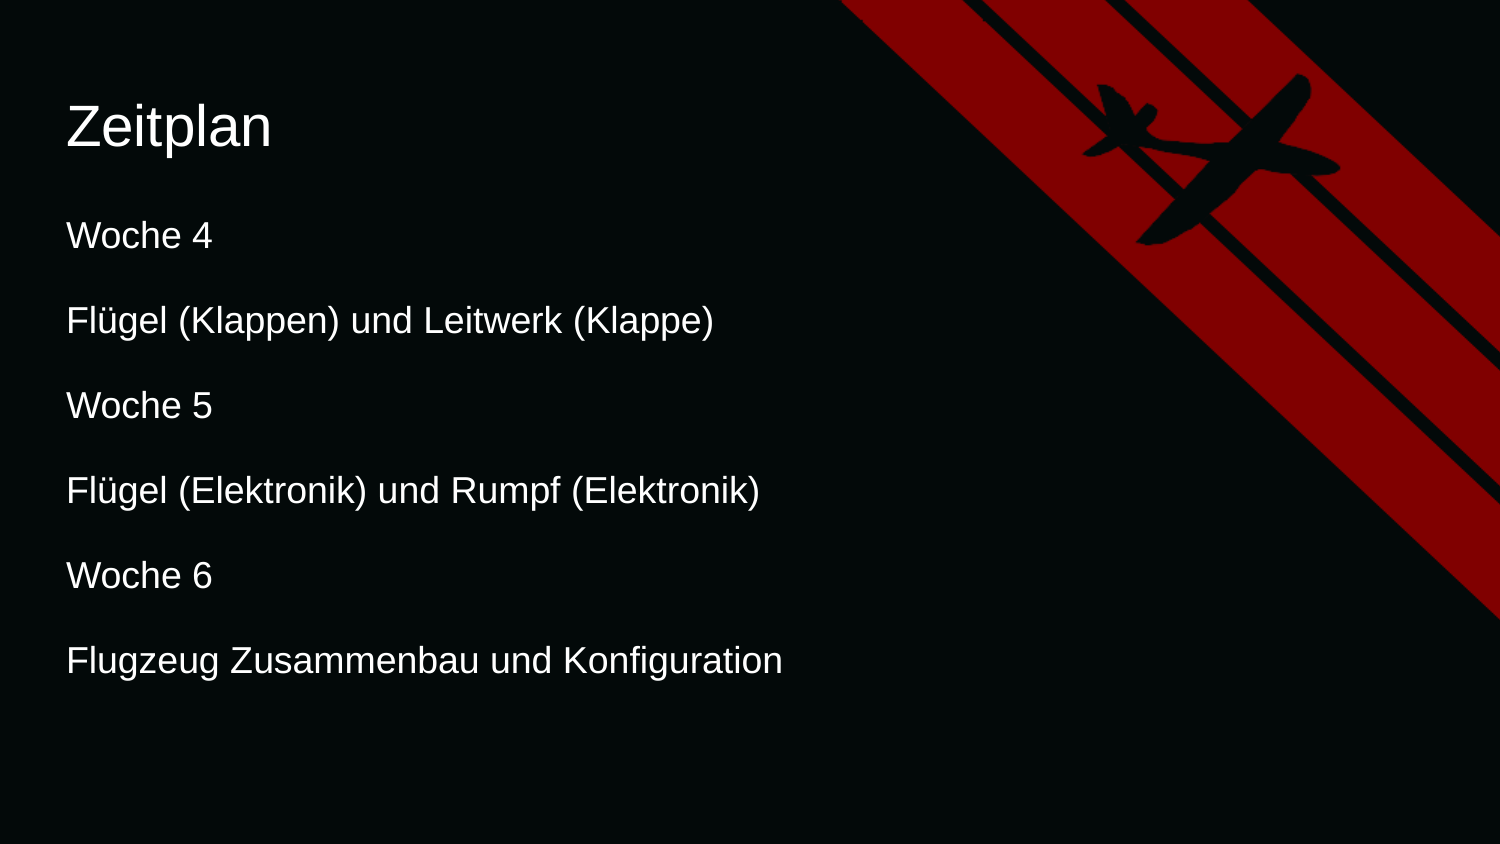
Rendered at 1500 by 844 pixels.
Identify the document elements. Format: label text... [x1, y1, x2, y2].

list Woche 4 Flügel (Klappen) und Leitwerk (Klappe) Woche 5 Flügel (Elektronik) und Rumpf (Elektronik) Woche 6 Flugzeug Zusammenbau und Konfiguration [51, 189, 1449, 750]
title Zeitplan [51, 72, 1449, 167]
picture [0, 0, 1500, 844]
